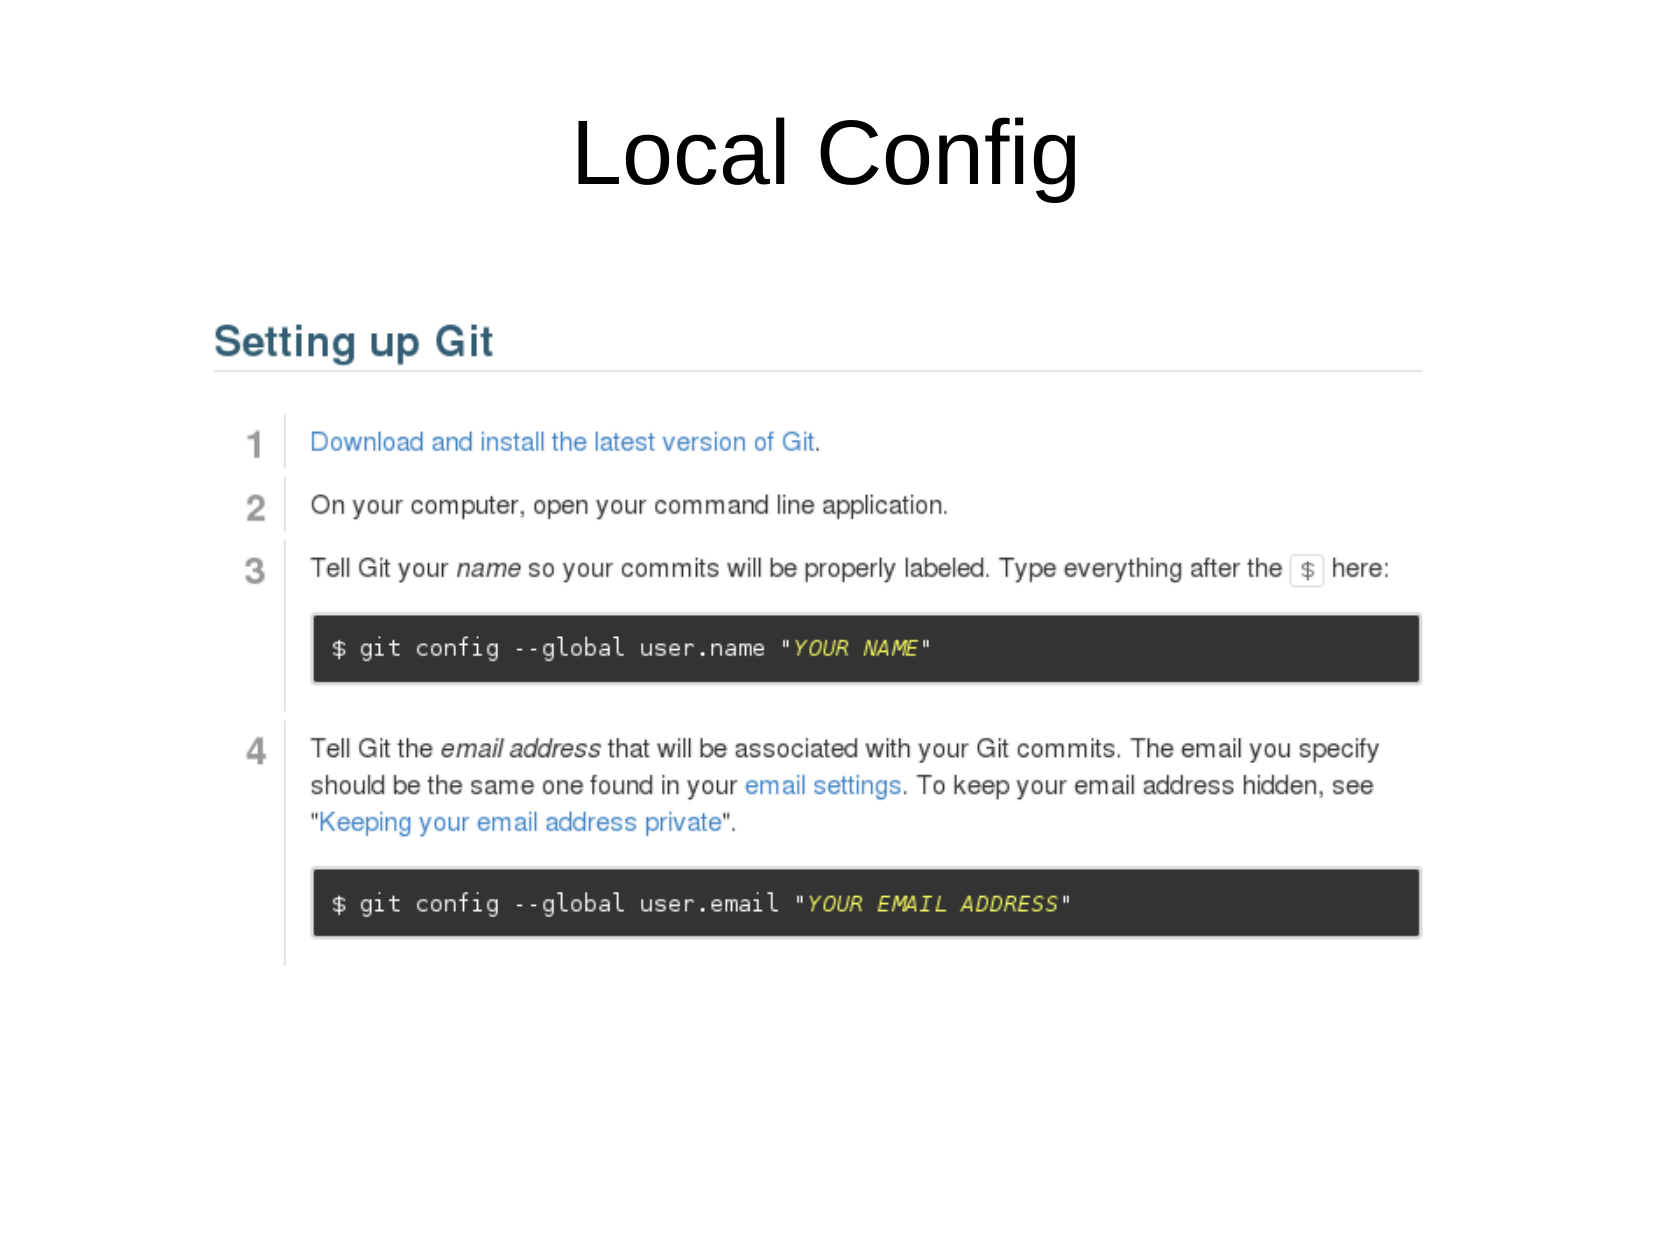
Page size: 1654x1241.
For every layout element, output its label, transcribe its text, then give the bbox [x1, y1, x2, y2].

title Local Config [82, 49, 1571, 257]
picture [195, 290, 1458, 1010]
